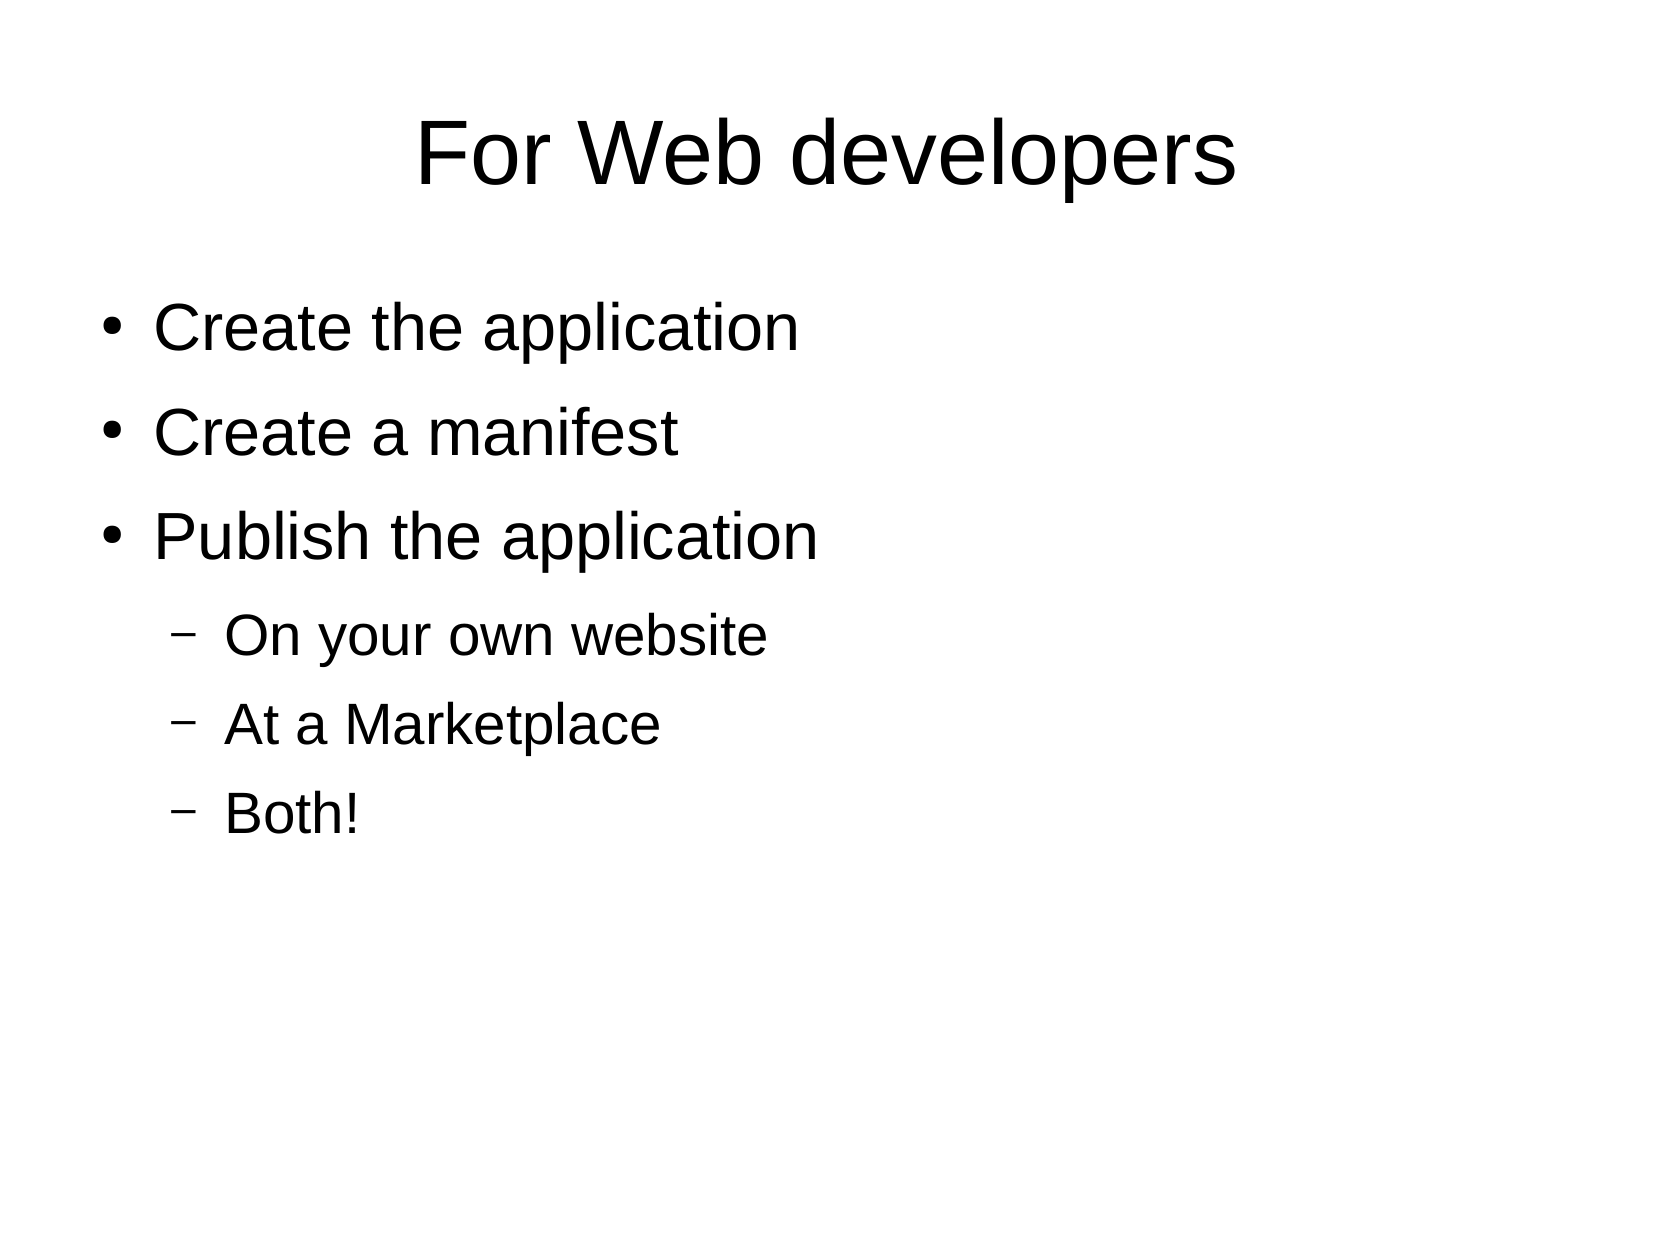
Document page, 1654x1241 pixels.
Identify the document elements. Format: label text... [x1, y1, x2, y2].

list Create the application Create a manifest Publish the application On your own website At a Marketplace Both! [82, 290, 1538, 1010]
title For Web developers [82, 49, 1571, 257]
